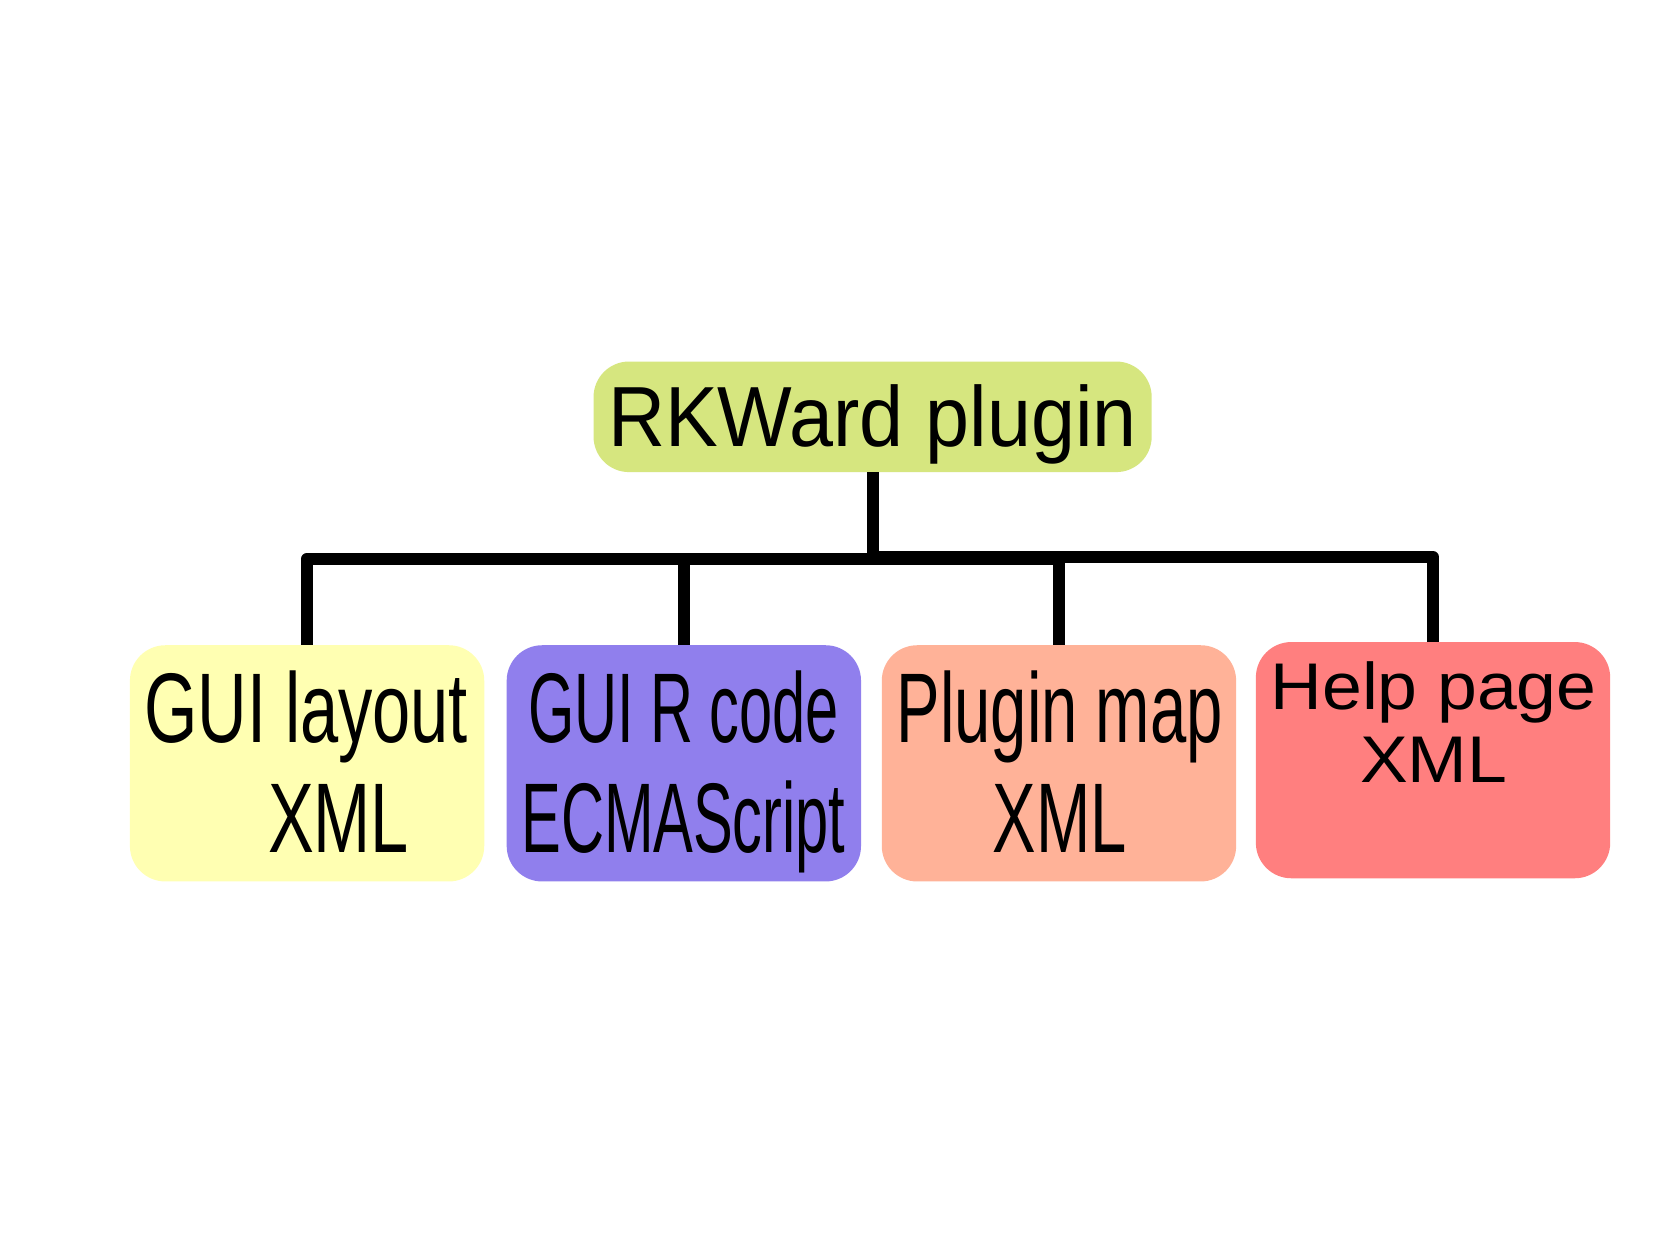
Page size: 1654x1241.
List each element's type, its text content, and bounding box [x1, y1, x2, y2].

text_box RKWard plugin [593, 361, 1152, 473]
text_box GUI layout XML [129, 645, 485, 882]
text_box [59, 59, 1595, 981]
text_box Plugin map XML [881, 645, 1237, 882]
text_box Help page XML [1255, 642, 1611, 879]
text_box GUI R code ECMAScript [506, 645, 862, 882]
